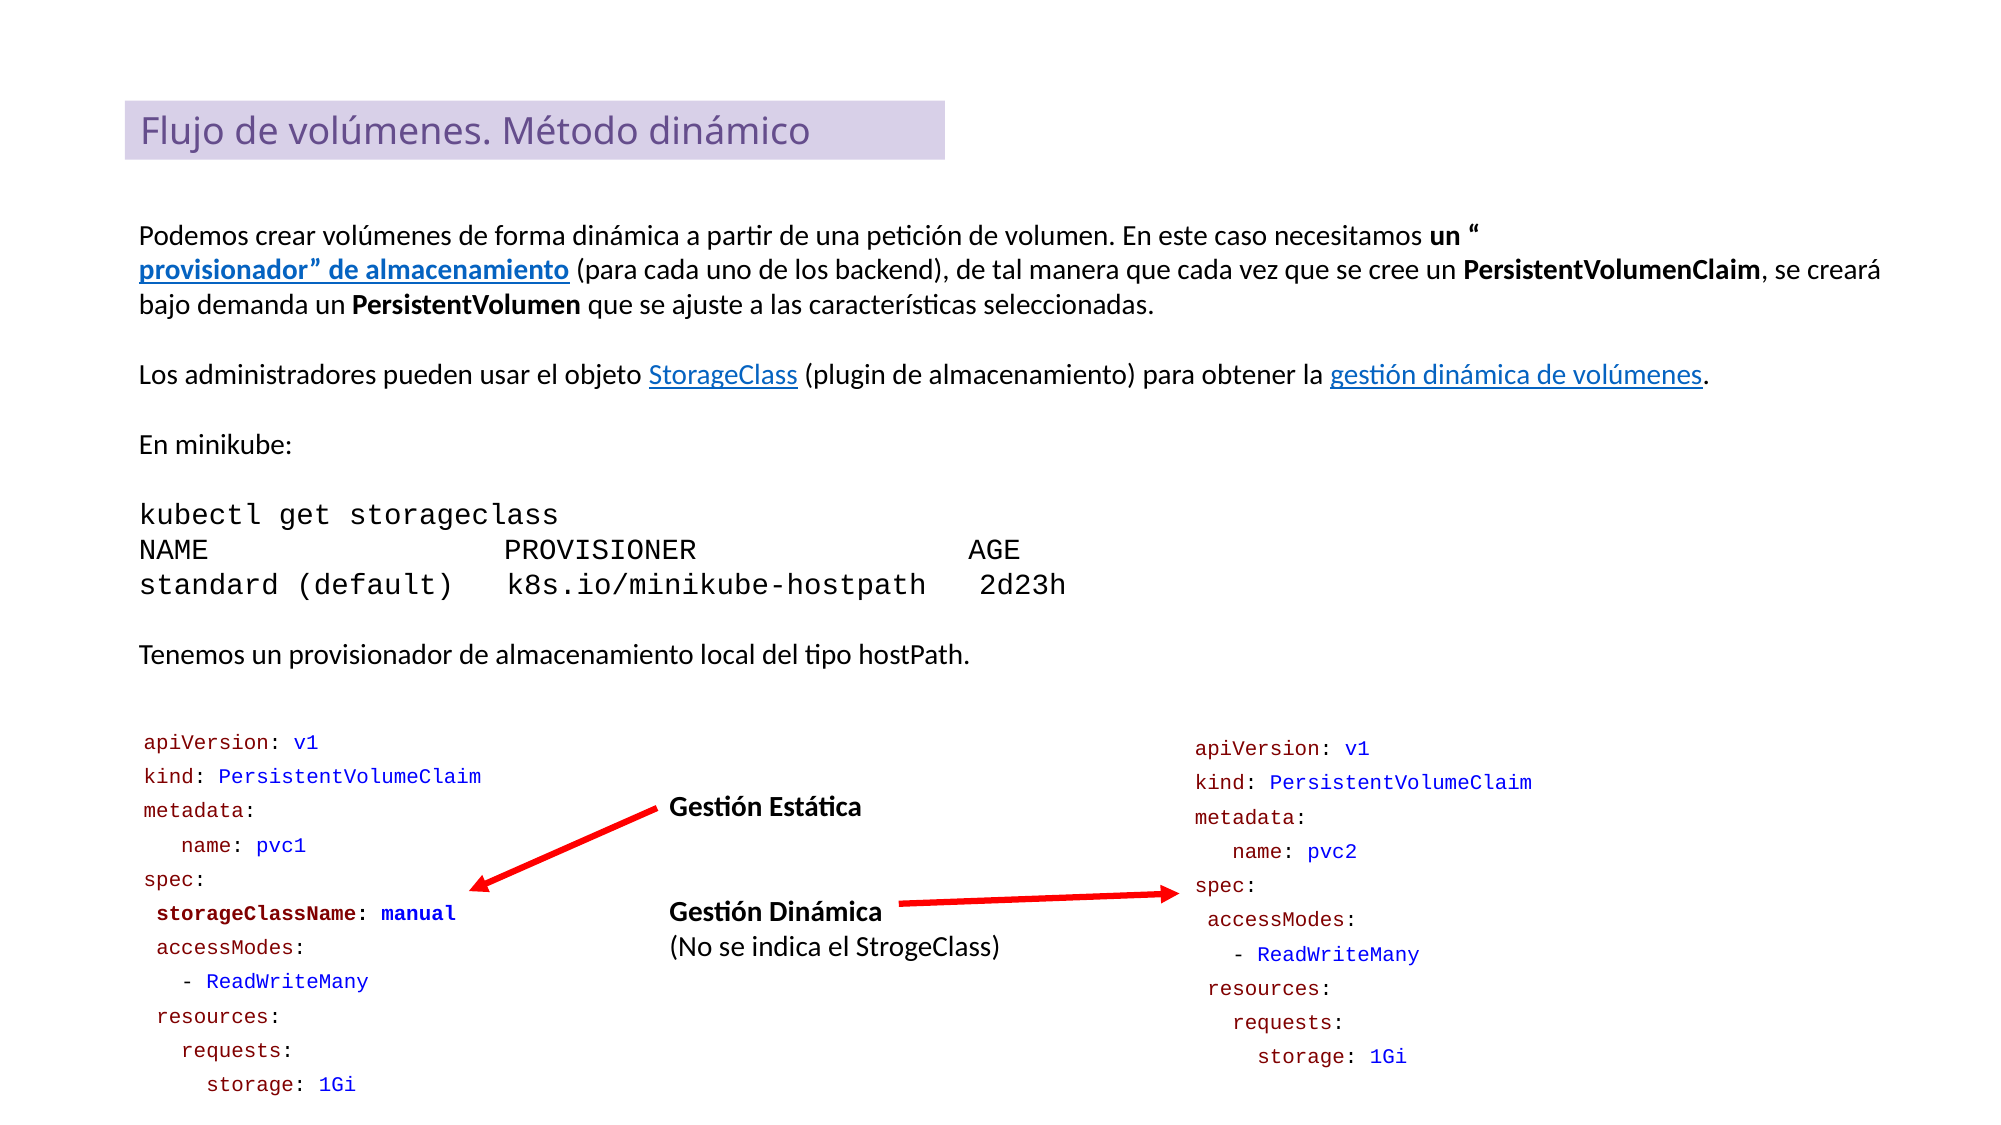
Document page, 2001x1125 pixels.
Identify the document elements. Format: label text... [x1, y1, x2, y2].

text_box Flujo de volúmenes. Método dinámico [124, 100, 945, 160]
text_box Gestión Estática Gestión Dinámica (No se indica el StrogeClass) [654, 771, 1038, 950]
text_box Podemos crear volúmenes de forma dinámica a partir de una petición de volumen. En este caso necesitamos un “provisionador” de almacenamiento (para cada uno de los backend), de tal manera que cada vez que se cree un PersistentVolumenClaim, se creará bajo demanda un PersistentVolumen que se ajuste a las características seleccionadas. Los administradores pueden usar el objeto StorageClass (plugin de almacenamiento) para obtener la gestión dinámica de volúmenes. En minikube: kubectl get storageclass NAME PROVISIONER AGE standard (default) k8s.io/minikube-hostpath 2d23h Tenemos un provisionador de almacenamiento local del tipo hostPath. [123, 200, 1905, 675]
text_box apiVersion: v1 kind: PersistentVolumeClaim metadata: name: pvc1 spec: storageClassName: manual accessModes: - ReadWriteMany resources: requests: storage: 1Gi [128, 704, 1085, 1070]
text_box apiVersion: v1 kind: PersistentVolumeClaim metadata: name: pvc2 spec: accessModes: - ReadWriteMany resources: requests: storage: 1Gi [1179, 710, 1590, 1076]
